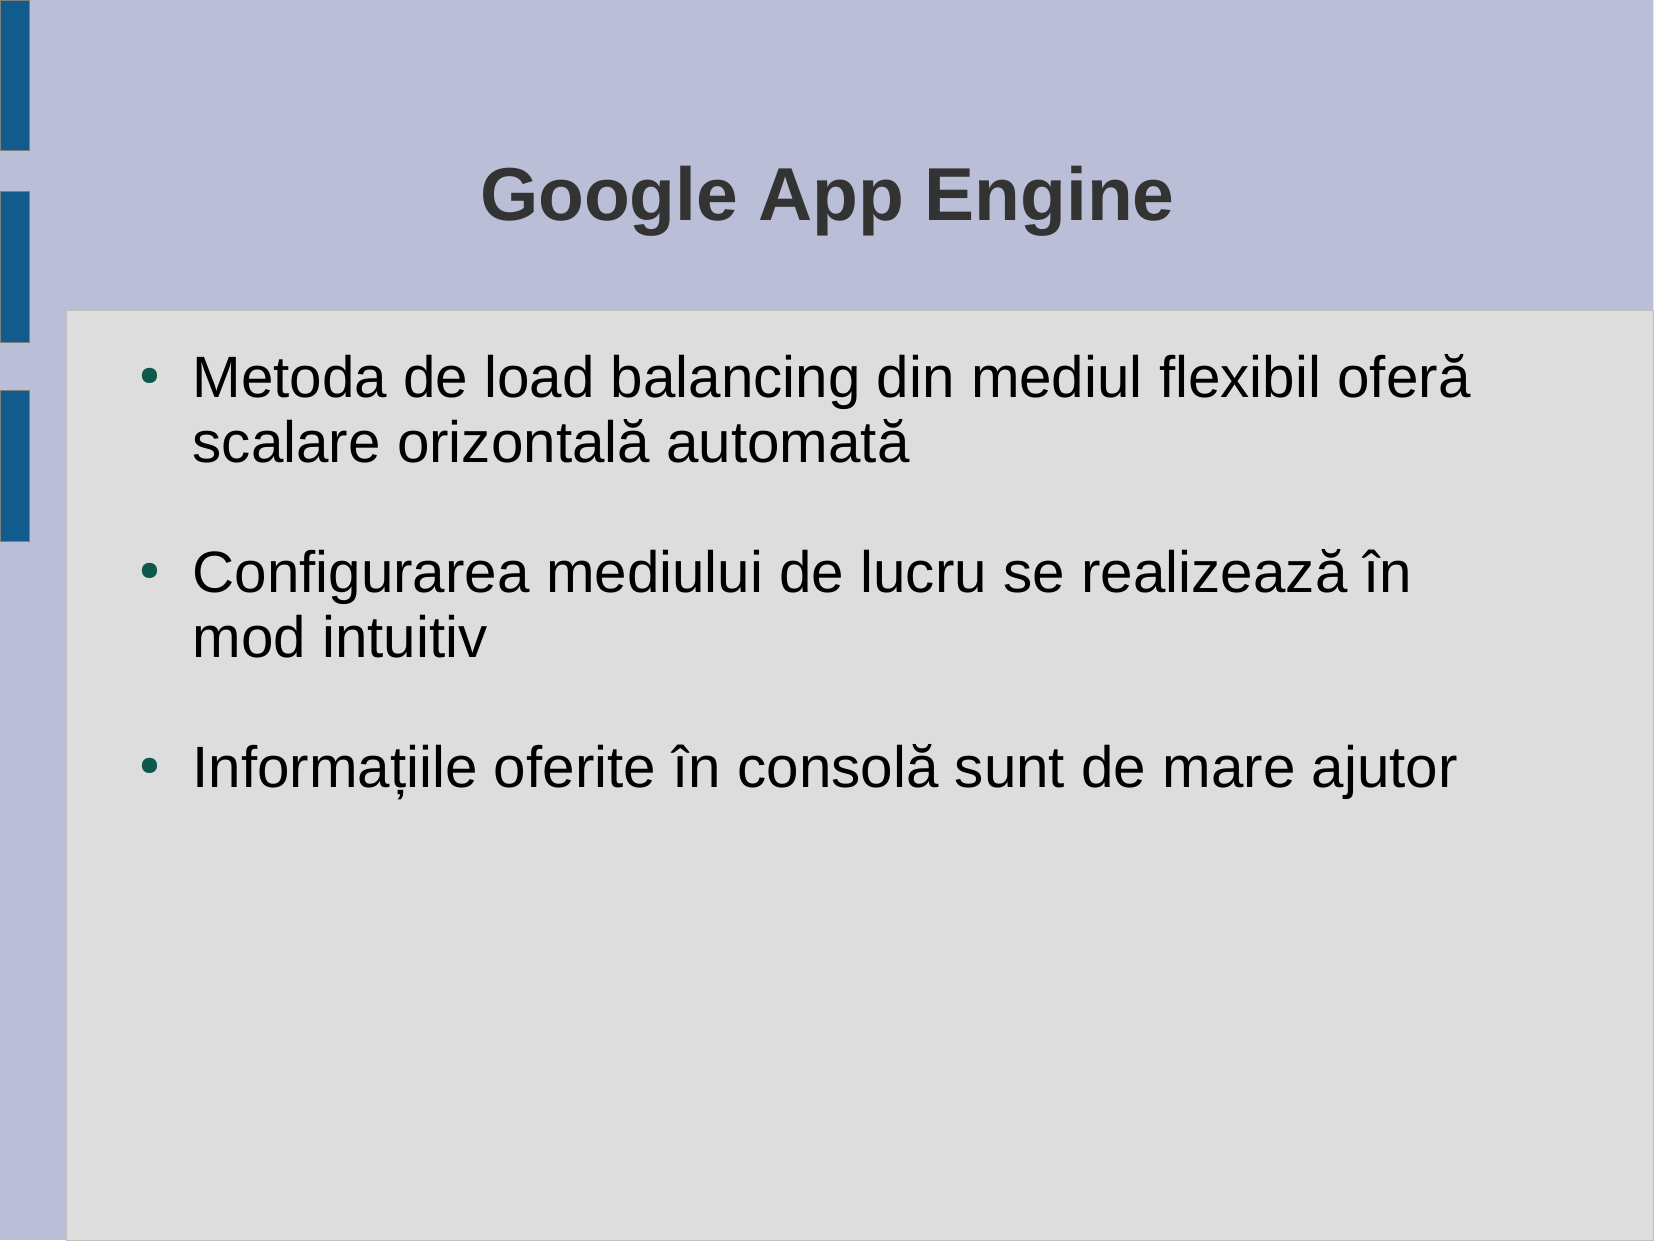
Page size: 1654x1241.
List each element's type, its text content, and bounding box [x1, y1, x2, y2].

title Google App Engine [121, 91, 1534, 299]
list Metoda de load balancing din mediul flexibil oferă scalare orizontală automată Configurarea mediului de lucru se realizează în mod intuitiv Informațiile oferite în consolă sunt de mare ajutor [121, 344, 1534, 1127]
